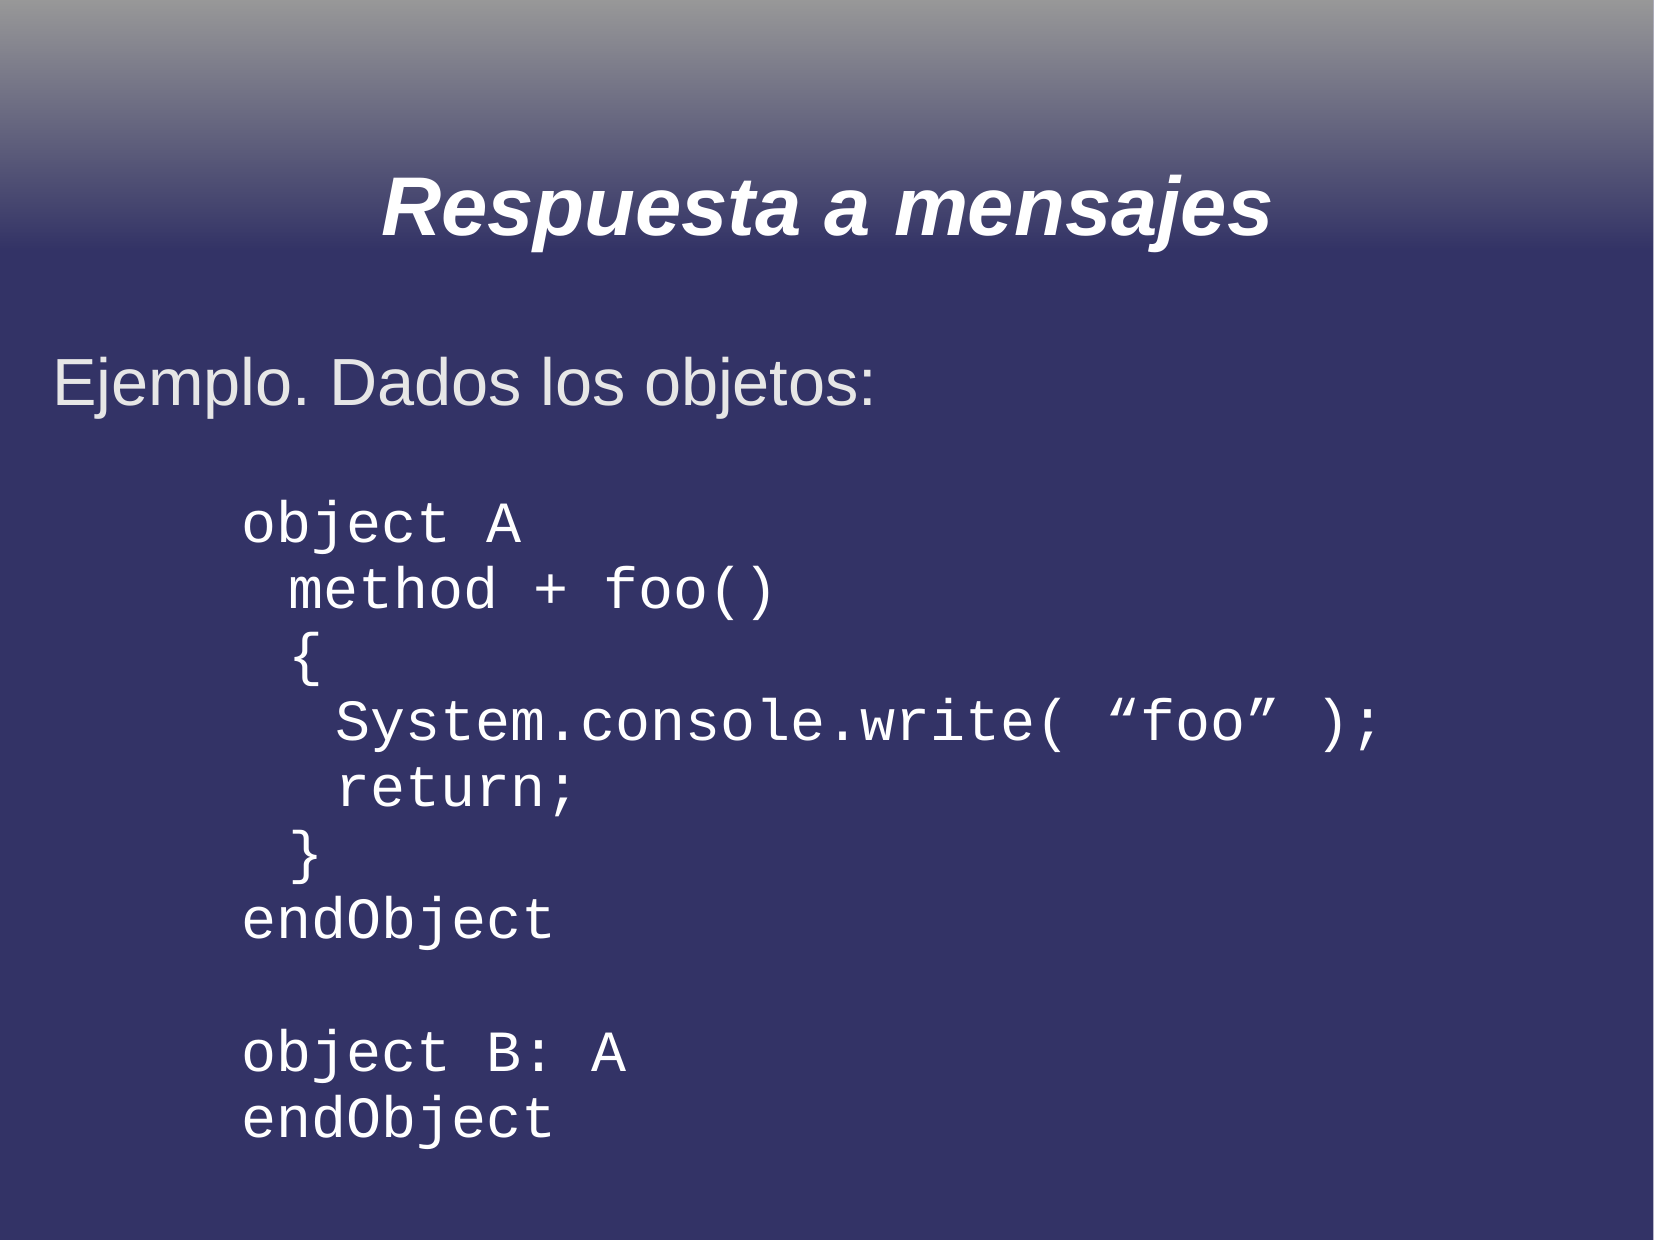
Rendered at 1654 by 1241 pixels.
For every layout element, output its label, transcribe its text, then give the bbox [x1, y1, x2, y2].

title Respuesta a mensajes [121, 102, 1534, 311]
list Ejemplo. Dados los objetos: object A method + foo() { System.console.write( “foo” ); return; } endObject object B: A endObject [40, 344, 1621, 1127]
